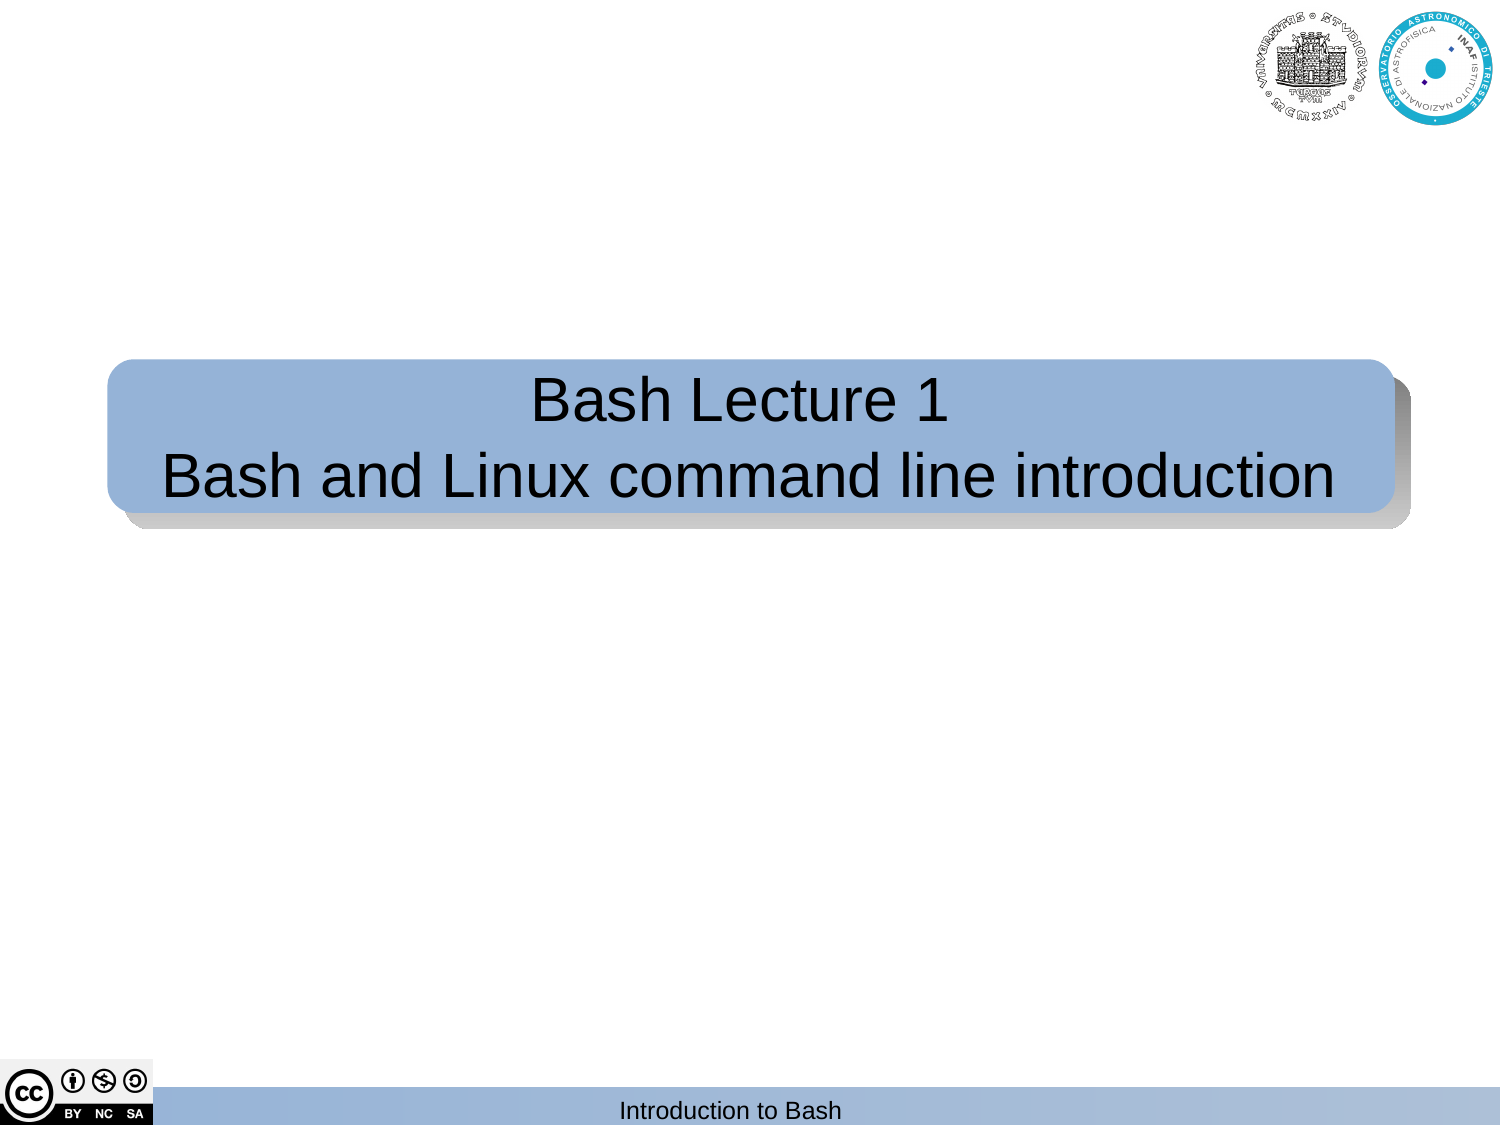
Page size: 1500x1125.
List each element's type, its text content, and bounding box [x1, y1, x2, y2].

picture [0, 1059, 153, 1125]
text_box Bash Lecture 1 Bash and Linux command line introduction [112, 373, 1388, 492]
picture [1252, 0, 1500, 149]
